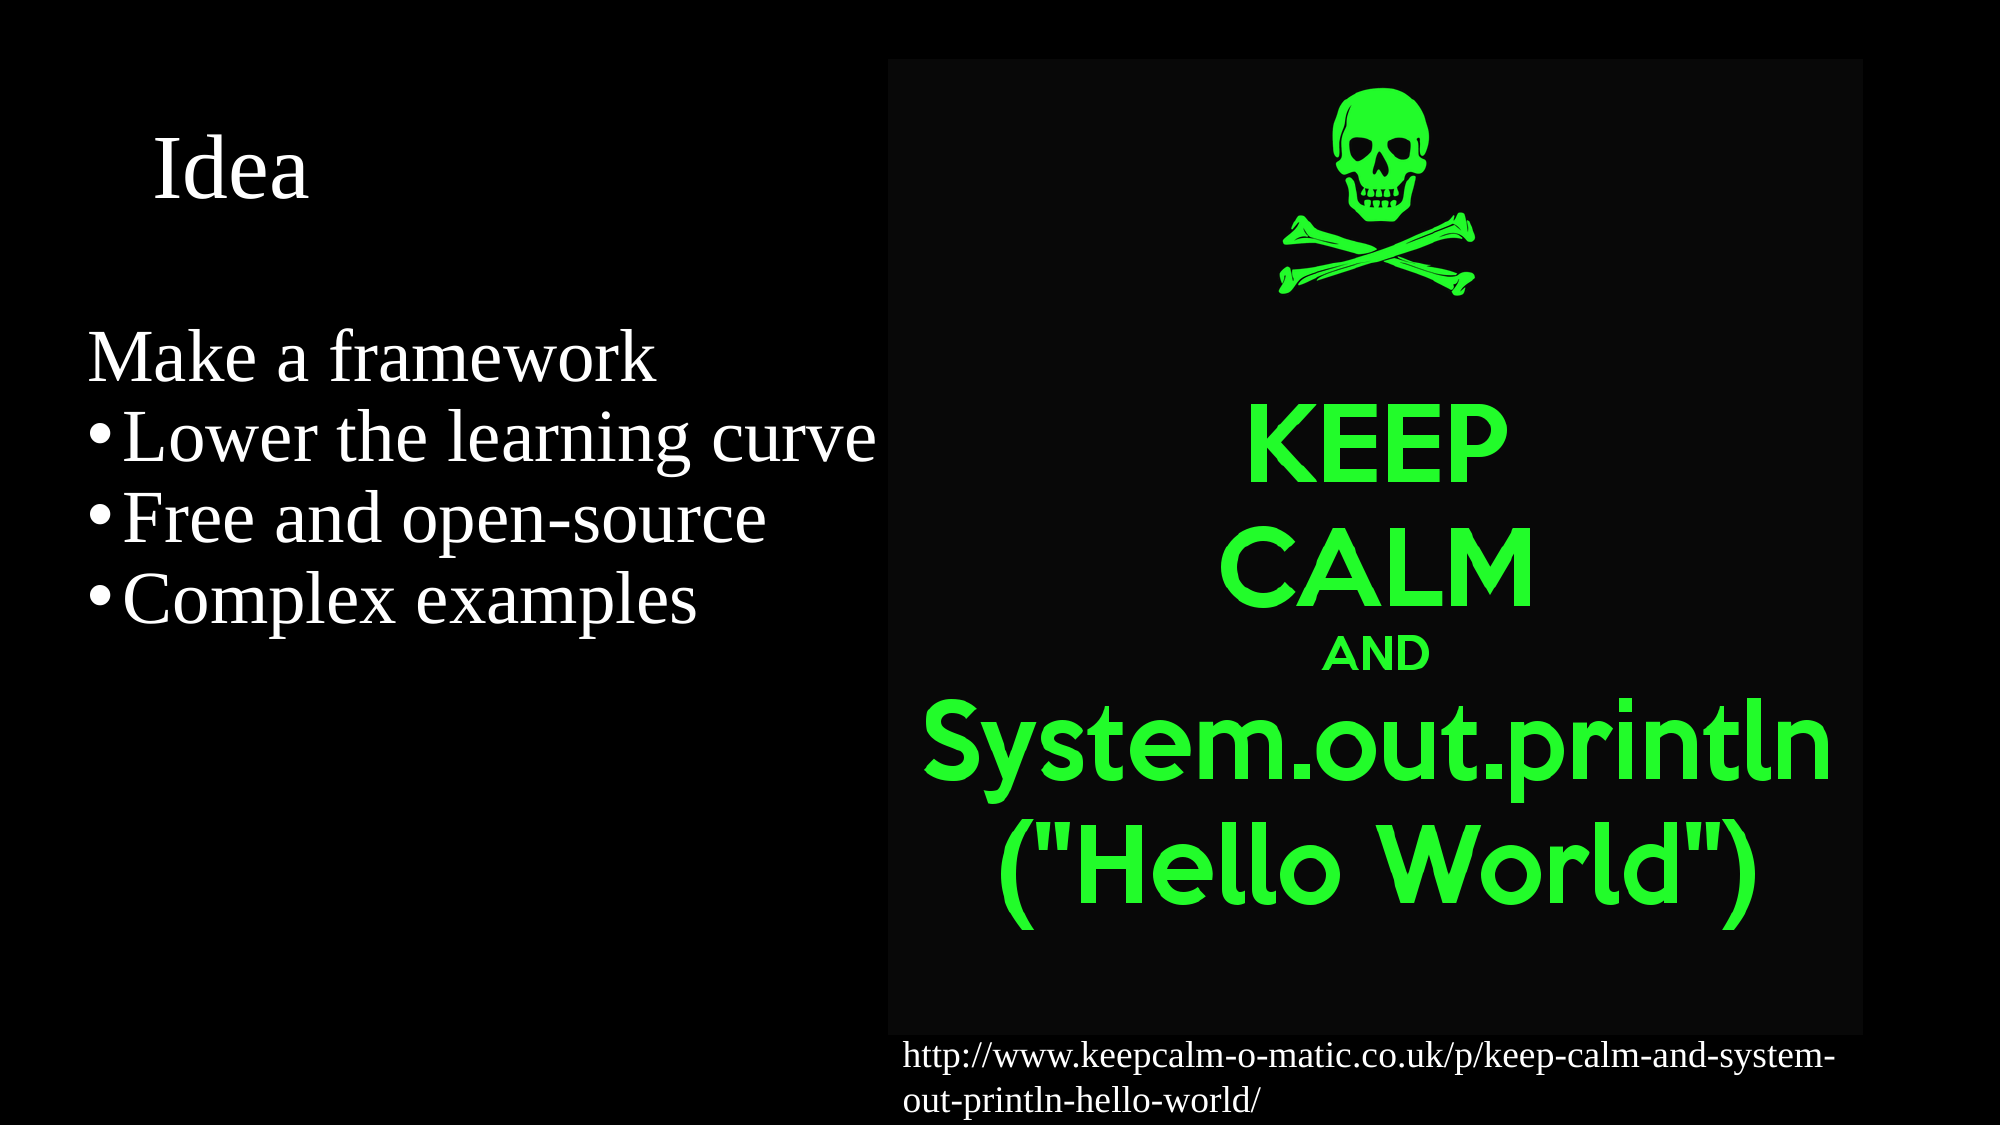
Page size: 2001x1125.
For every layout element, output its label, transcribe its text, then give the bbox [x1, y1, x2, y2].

text_box Make a framework Lower the learning curve Free and open-source Complex examples [72, 299, 1798, 1014]
text_box Idea [137, 59, 1863, 278]
picture [888, 278, 1863, 1022]
text_box http://www.keepcalm-o-matic.co.uk/p/keep-calm-and-system-out-println-hello-world/ [888, 1022, 1863, 1125]
